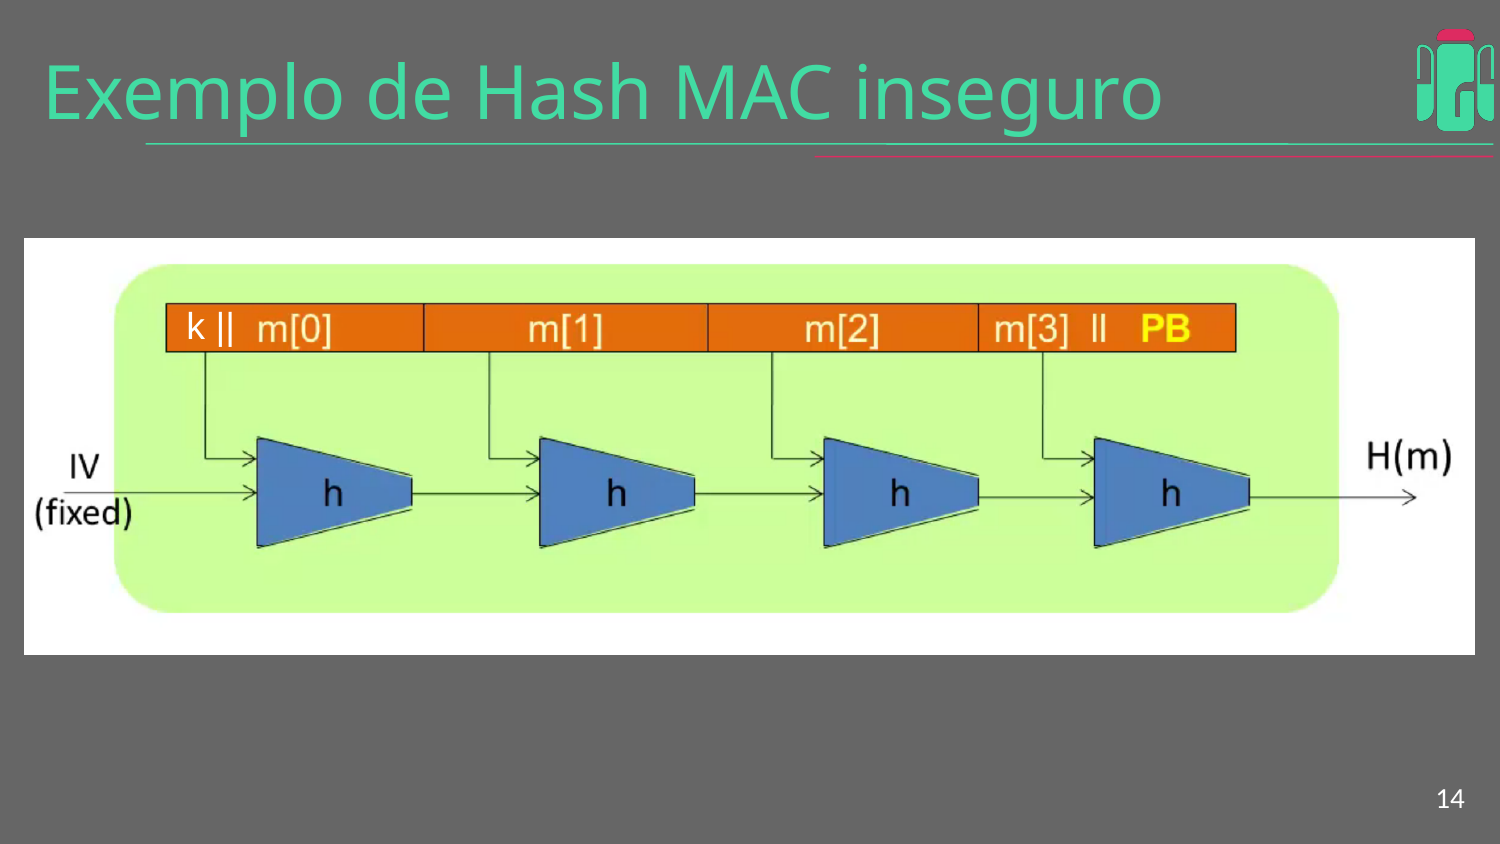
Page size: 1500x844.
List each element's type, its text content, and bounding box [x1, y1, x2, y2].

picture [1417, 29, 1494, 131]
slide_number <number> [1389, 764, 1480, 830]
picture [24, 238, 1475, 655]
text_box k || [166, 299, 256, 350]
title Exemplo de Hash MAC inseguro [27, 29, 1374, 131]
